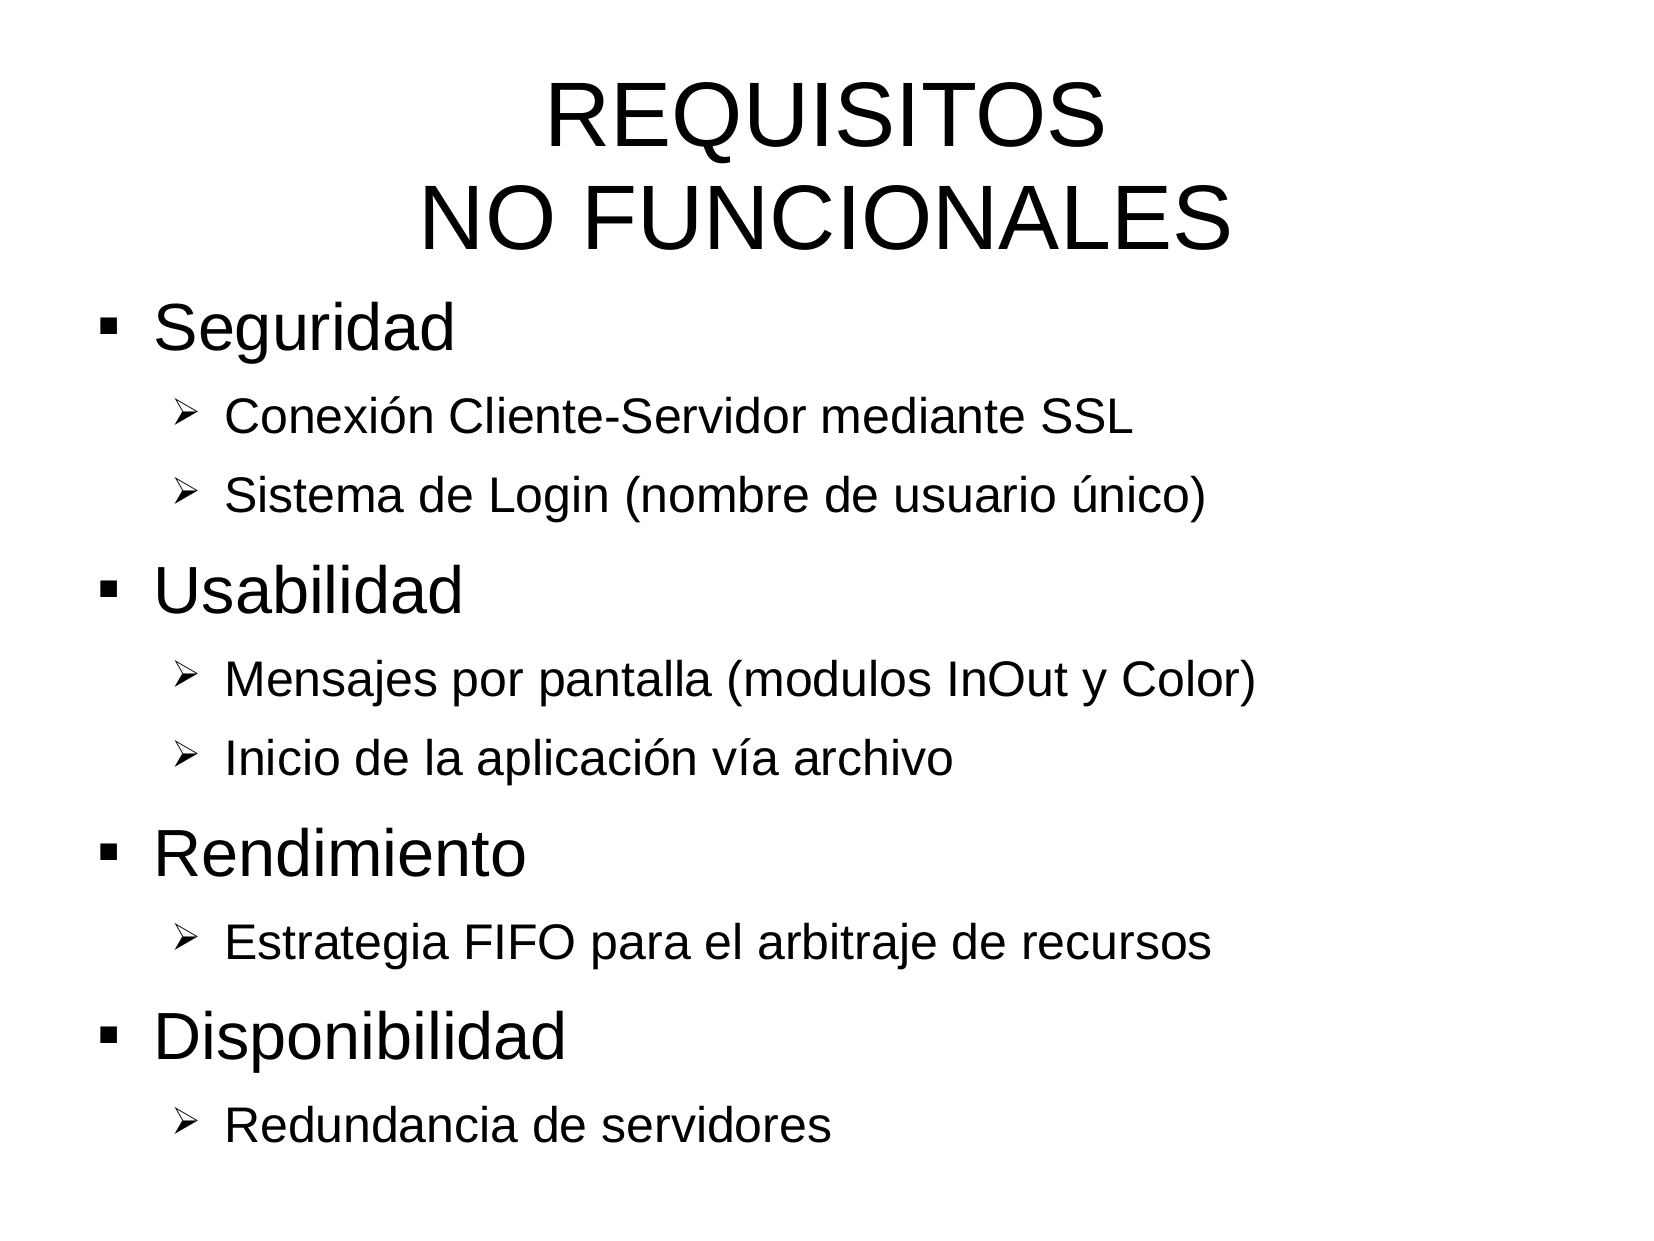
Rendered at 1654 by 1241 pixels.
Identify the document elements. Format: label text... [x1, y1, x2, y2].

list Seguridad Conexión Cliente-Servidor mediante SSL Sistema de Login (nombre de usuario único) Usabilidad Mensajes por pantalla (modulos InOut y Color) Inicio de la aplicación vía archivo Rendimiento Estrategia FIFO para el arbitraje de recursos Disponibilidad Redundancia de servidores [82, 290, 1571, 1200]
title REQUISITOS NO FUNCIONALES [82, 62, 1571, 270]
